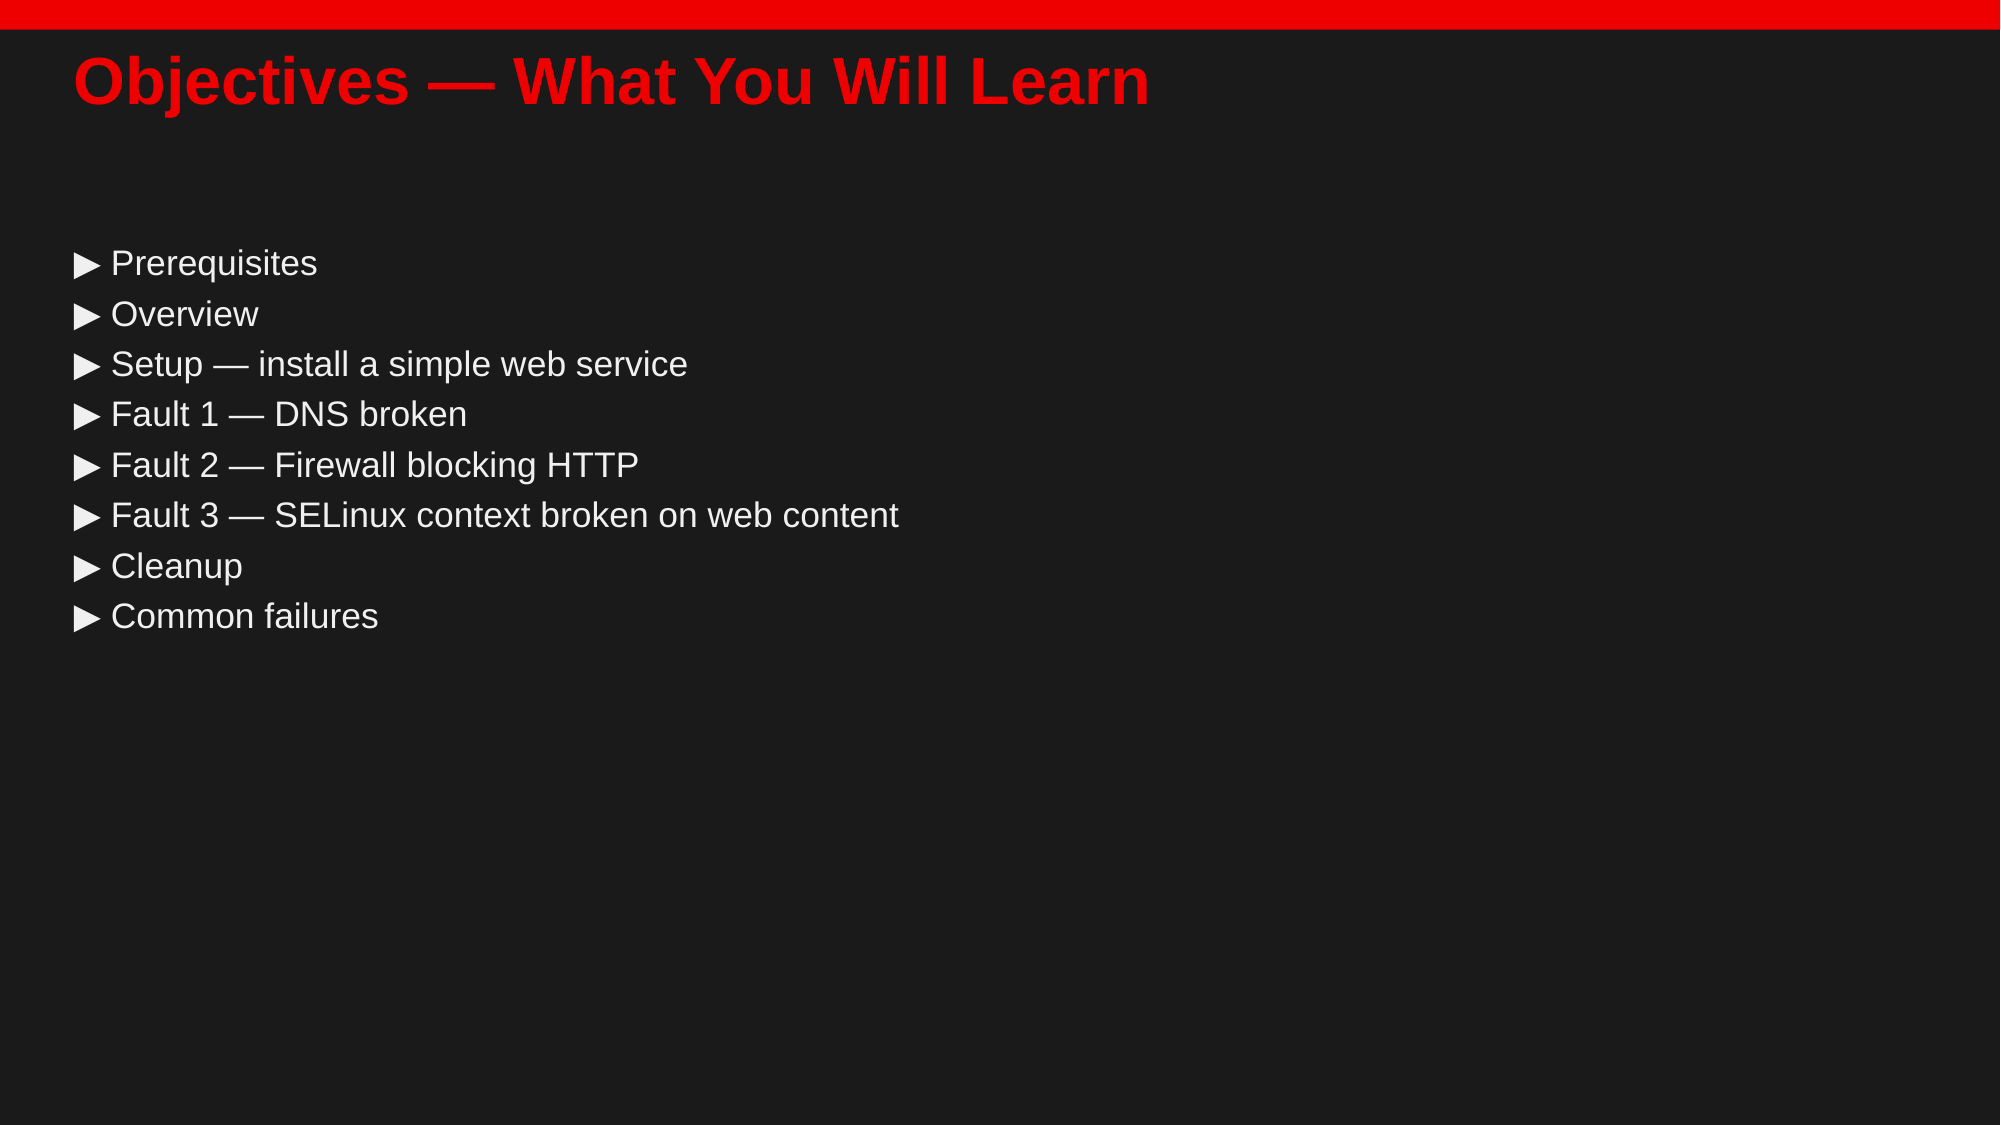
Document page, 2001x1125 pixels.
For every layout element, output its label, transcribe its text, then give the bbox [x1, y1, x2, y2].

text_box [0, 0, 2001, 30]
text_box Objectives — What You Will Learn [59, 36, 1942, 208]
text_box ▶ Prerequisites ▶ Overview ▶ Setup — install a simple web service ▶ Fault 1 — DNS broken ▶ Fault 2 — Firewall blocking HTTP ▶ Fault 3 — SELinux context broken on web content ▶ Cleanup ▶ Common failures [59, 236, 1942, 1037]
